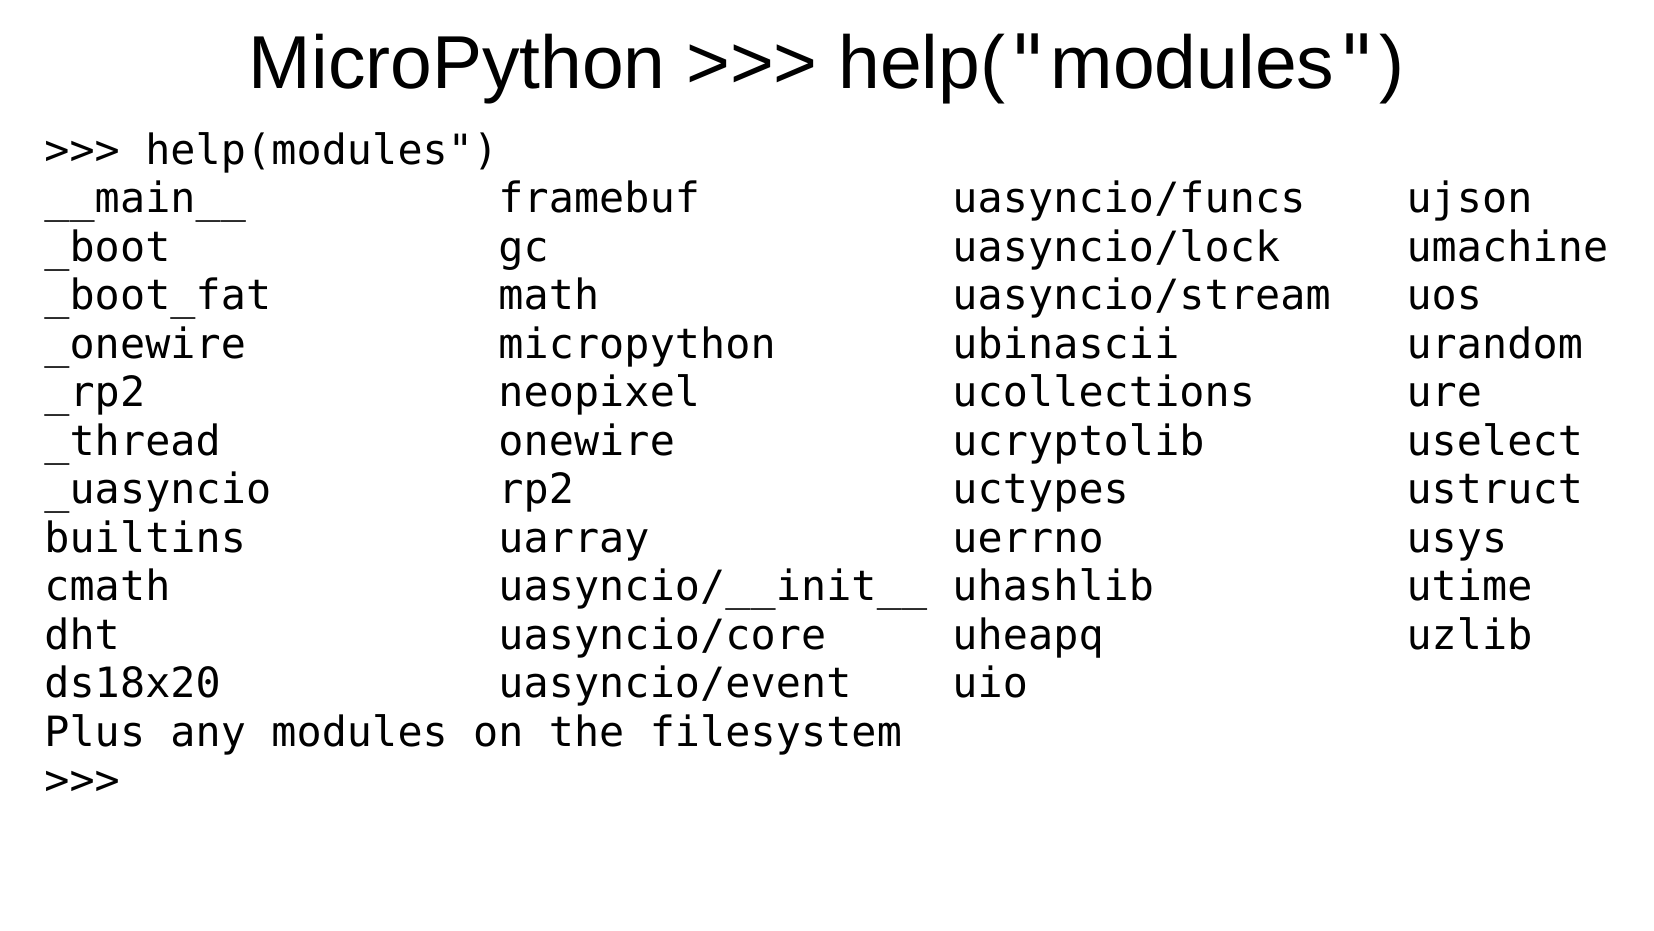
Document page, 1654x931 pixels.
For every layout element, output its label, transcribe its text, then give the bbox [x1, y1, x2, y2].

text_box >>> help(modules") __main__ framebuf uasyncio/funcs ujson _boot gc uasyncio/lock umachine _boot_fat math uasyncio/stream uos _onewire micropython ubinascii urandom _rp2 neopixel ucollections ure _thread onewire ucryptolib uselect _uasyncio rp2 uctypes ustruct builtins uarray uerrno usys cmath uasyncio/__init__ uhashlib utime dht uasyncio/core uheapq uzlib ds18x20 uasyncio/event uio Plus any modules on the filesystem >>> [29, 118, 1654, 916]
title MicroPython >>> help("modules") [82, 19, 1571, 107]
